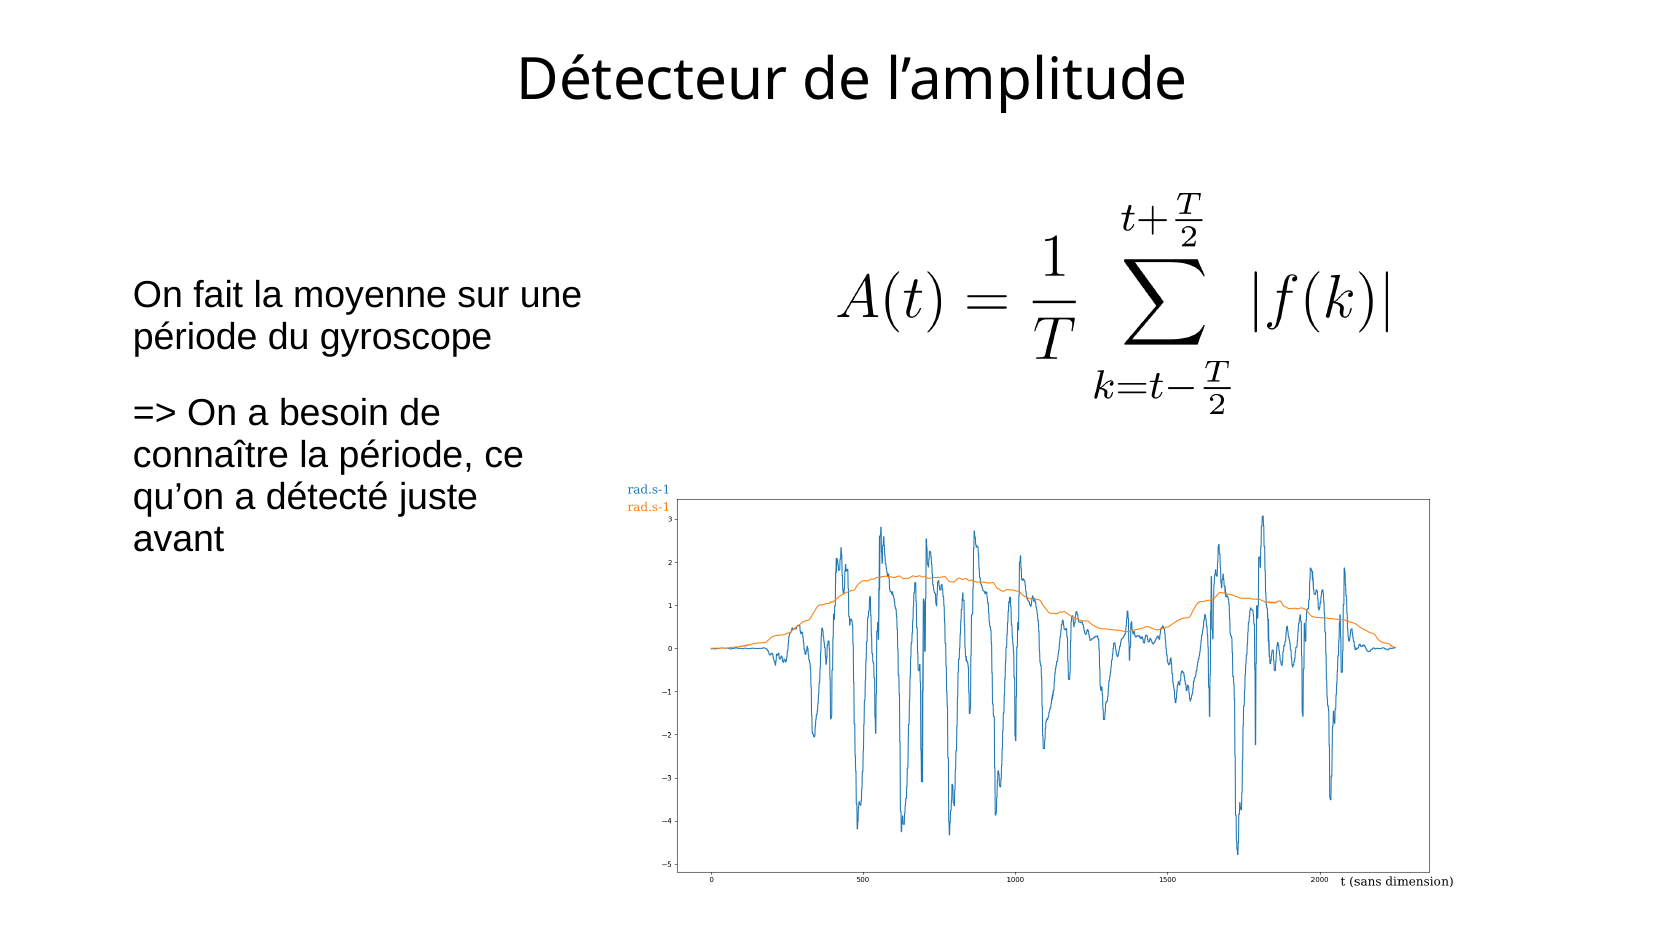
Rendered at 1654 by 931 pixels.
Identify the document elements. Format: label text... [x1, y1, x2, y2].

text_box => On a besoin de connaître la période, ce qu’on a détecté juste avant [118, 383, 591, 567]
text_box Détecteur de l’amplitude [501, 29, 1300, 161]
picture [620, 472, 1485, 906]
picture [835, 193, 1388, 414]
text_box On fait la moyenne sur une période du gyroscope [118, 265, 650, 407]
